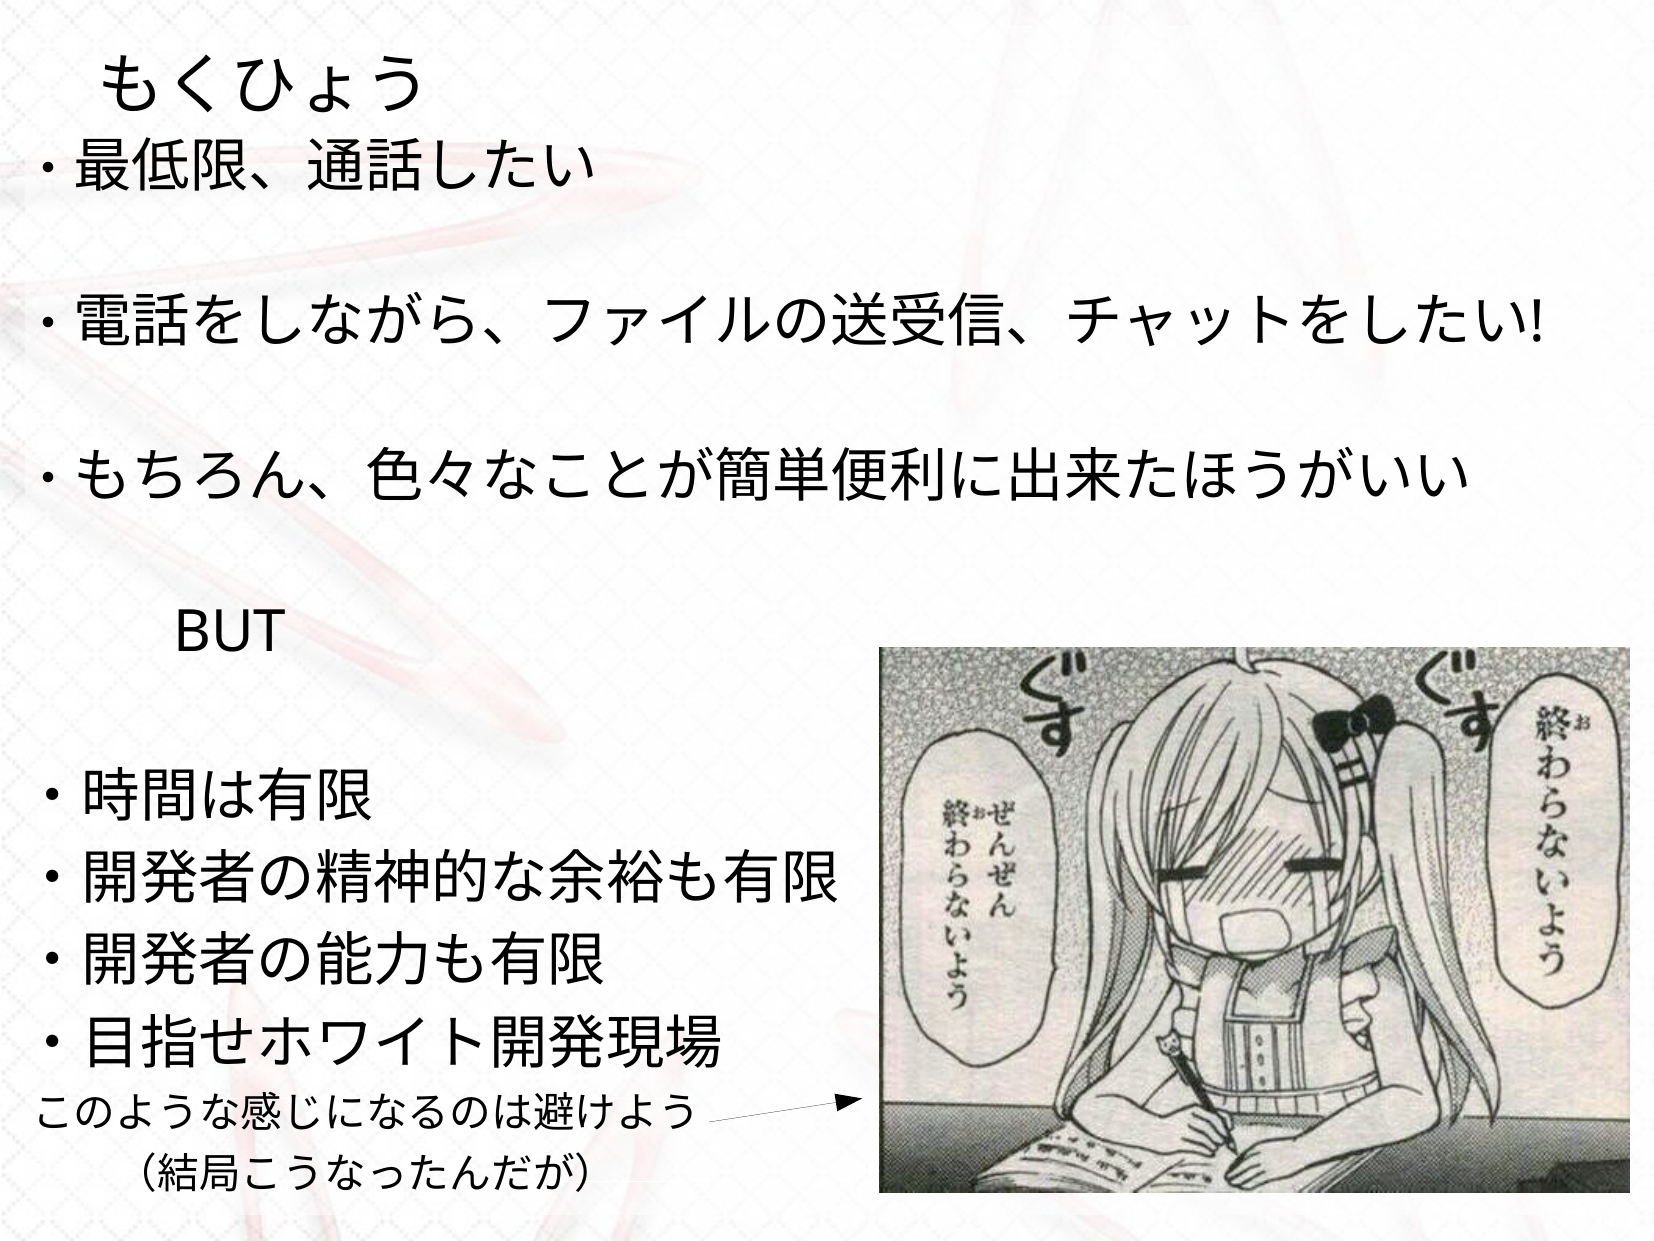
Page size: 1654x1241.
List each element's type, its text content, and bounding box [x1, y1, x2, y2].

subtitle ・最低限、通話したい ・電話をしながら、ファイルの送受信、チャットをしたい! ・もちろん、色々なことが簡単便利に出来たほうがいい BUT ・時間は有限 ・開発者の精神的な余裕も有限 ・開発者の能力も有限 ・目指せホワイト開発現場 [23, 128, 1630, 1158]
title もくひょう [82, 34, 1571, 128]
text_box このような感じになるのは避けよう （結局こうなったんだが） [47, 1098, 686, 1182]
picture [0, 0, 1654, 1241]
